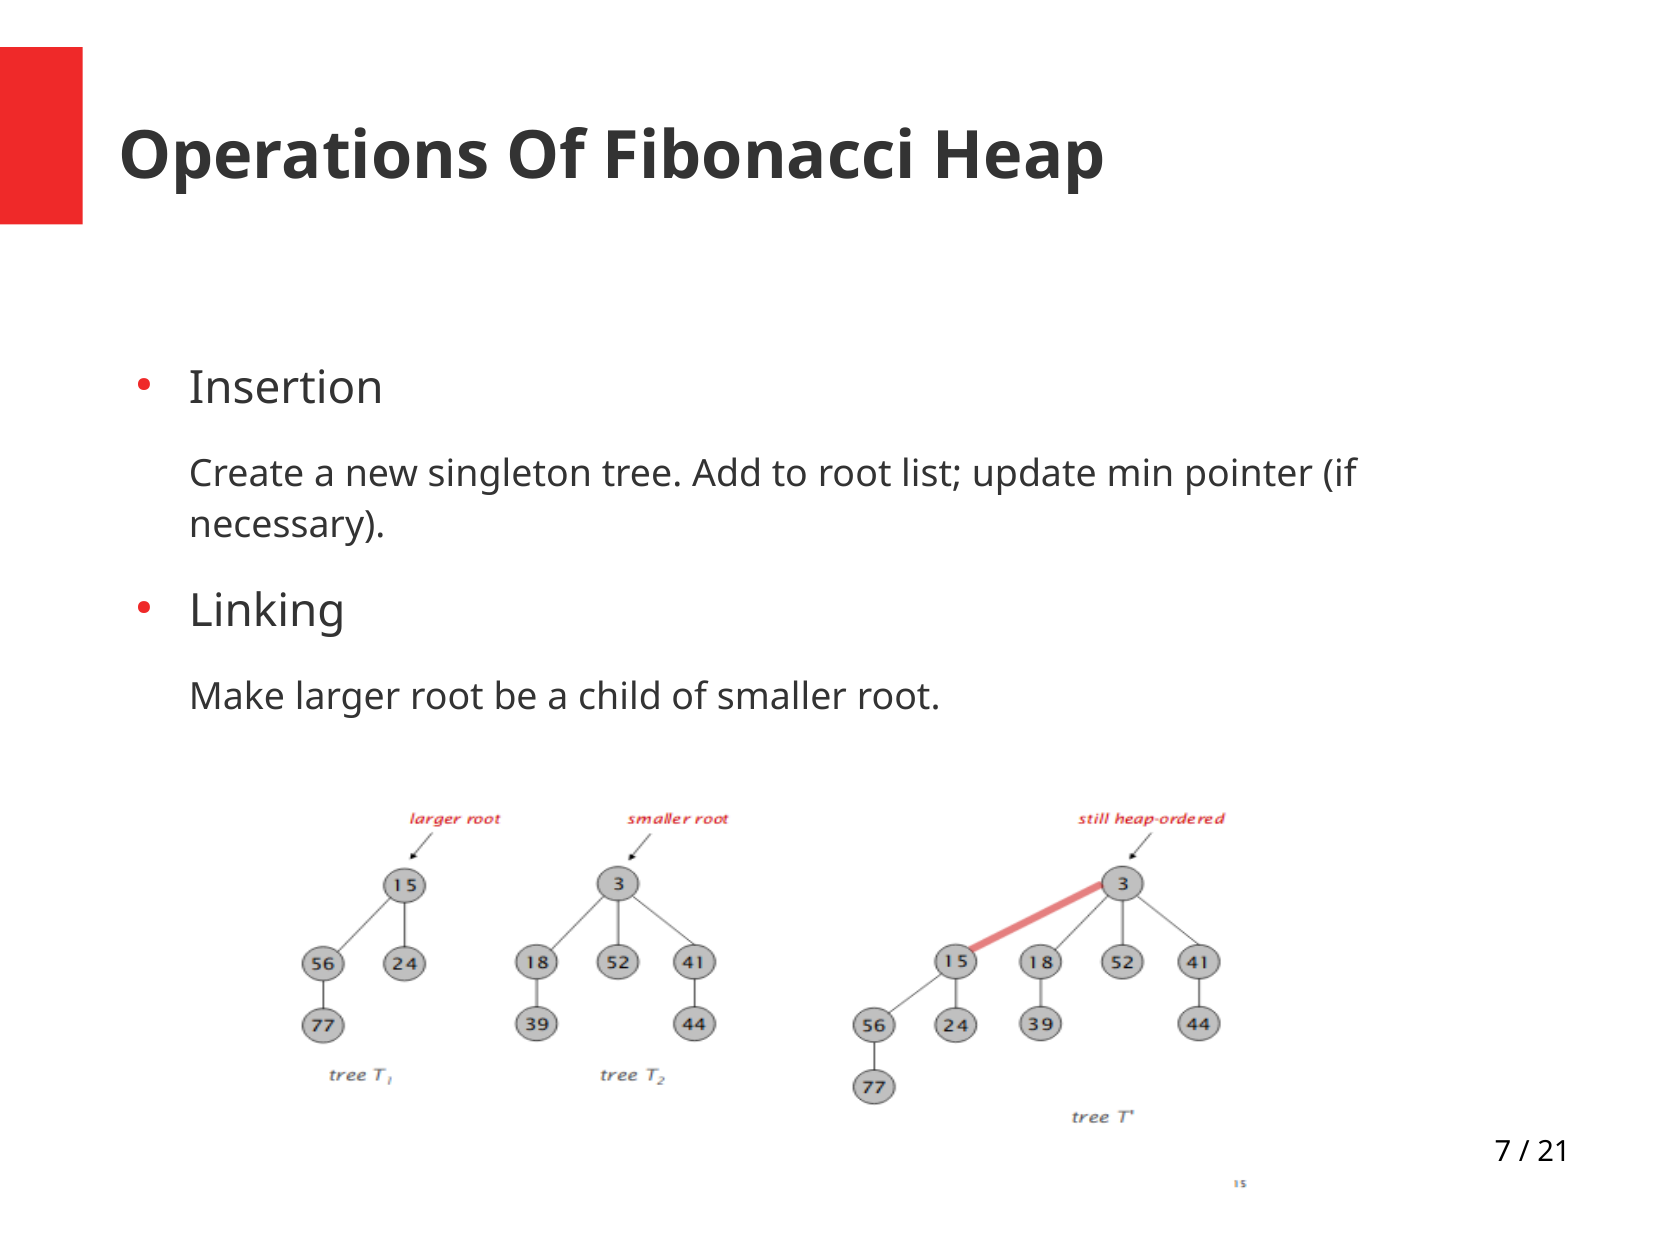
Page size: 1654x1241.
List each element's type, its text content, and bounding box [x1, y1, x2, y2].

picture [271, 720, 1335, 1194]
title Operations Of Fibonacci Heap [118, 49, 1571, 257]
list Insertion Create a new singleton tree. Add to root list; update min pointer (if necessary). Linking Make larger root be a child of smaller root. [118, 354, 1536, 1074]
